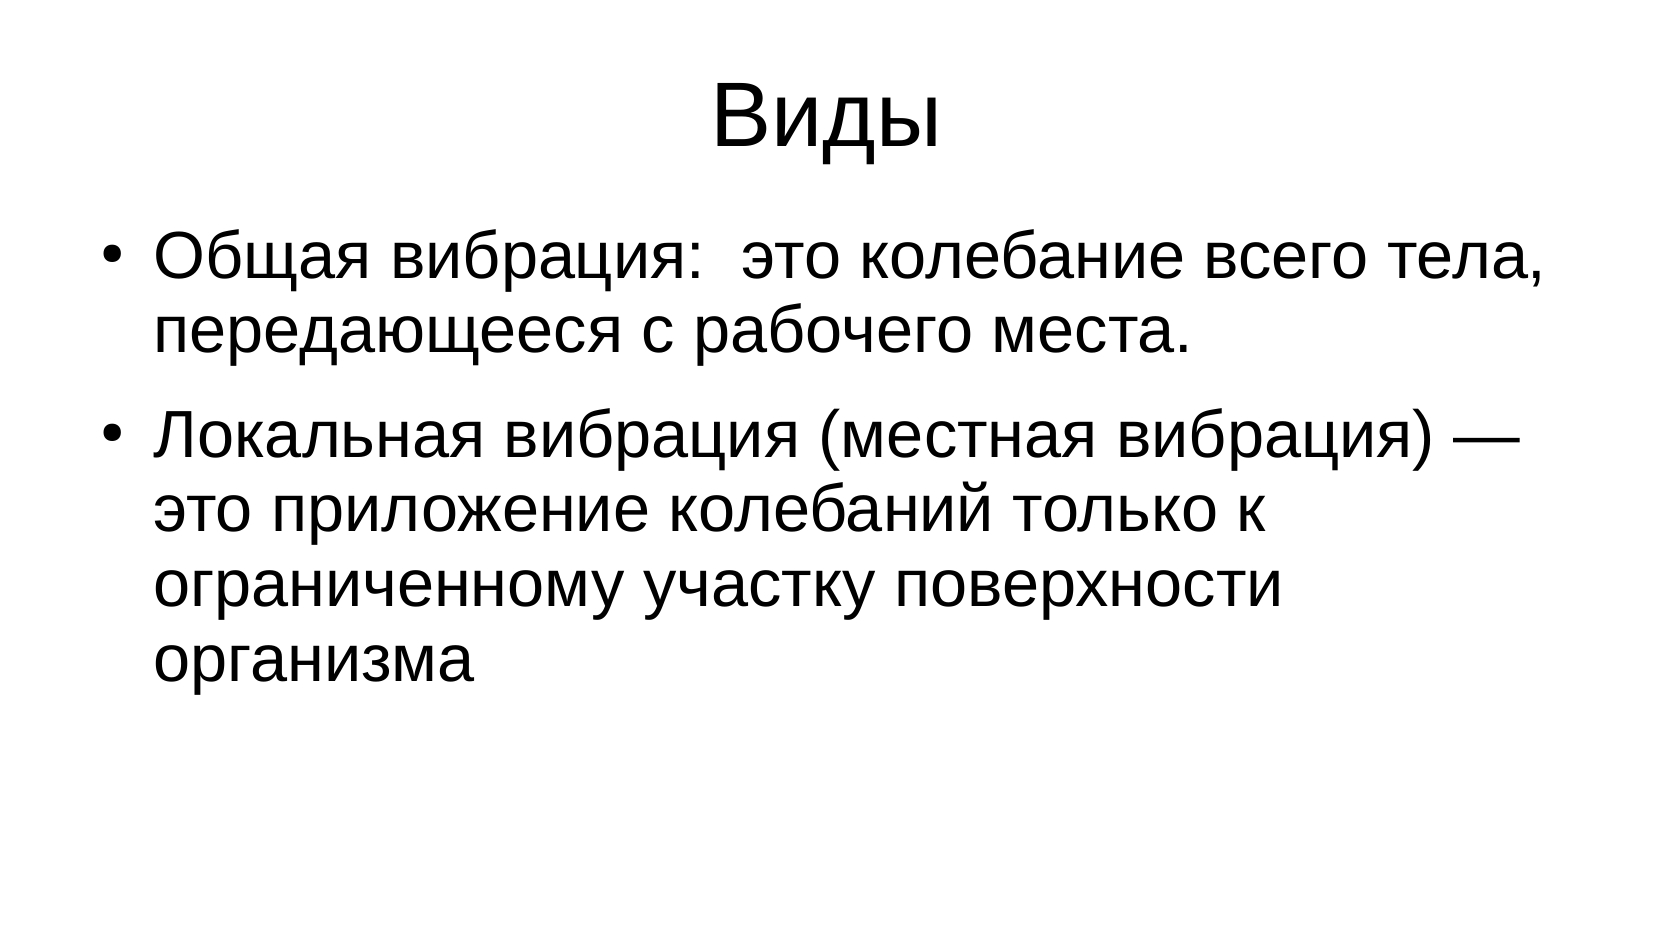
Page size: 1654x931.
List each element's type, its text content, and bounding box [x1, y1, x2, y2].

title Виды [82, 37, 1571, 193]
list Общая вибрация: это колебание всего тела, передающееся с рабочего места. Локальная вибрация (местная вибрация) — это приложение колебаний только к ограниченному участку поверхности организма [82, 217, 1571, 758]
